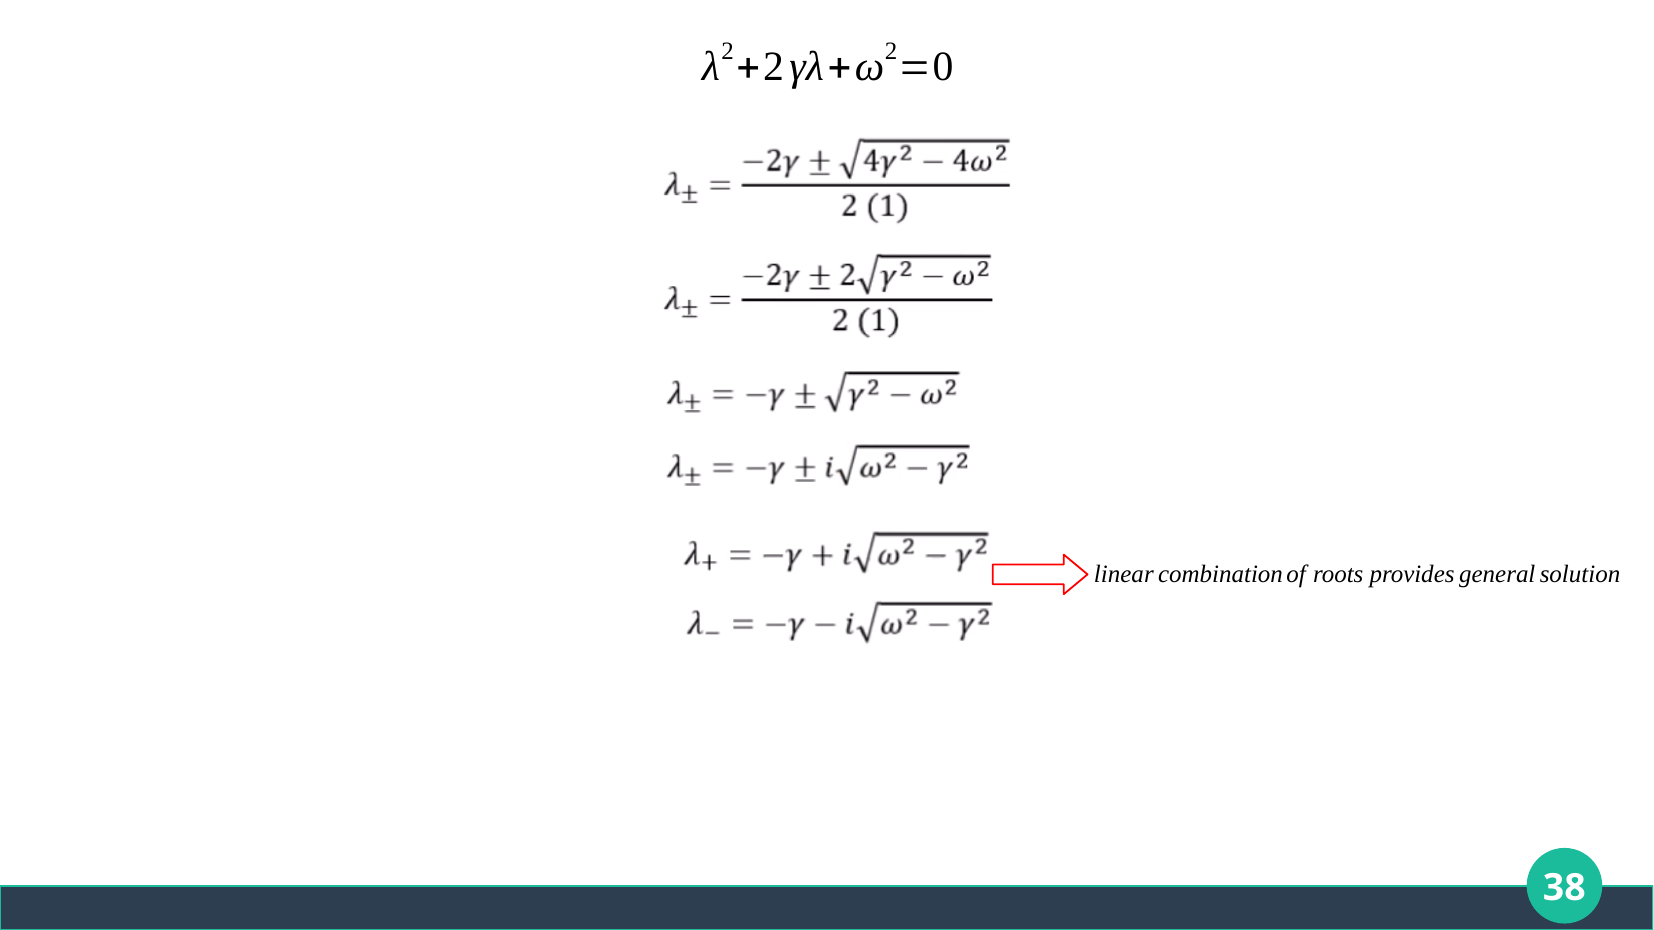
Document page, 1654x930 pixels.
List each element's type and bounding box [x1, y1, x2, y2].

text_box [992, 554, 1088, 595]
picture [623, 122, 1030, 652]
chart [698, 36, 955, 89]
chart [1093, 560, 1621, 589]
